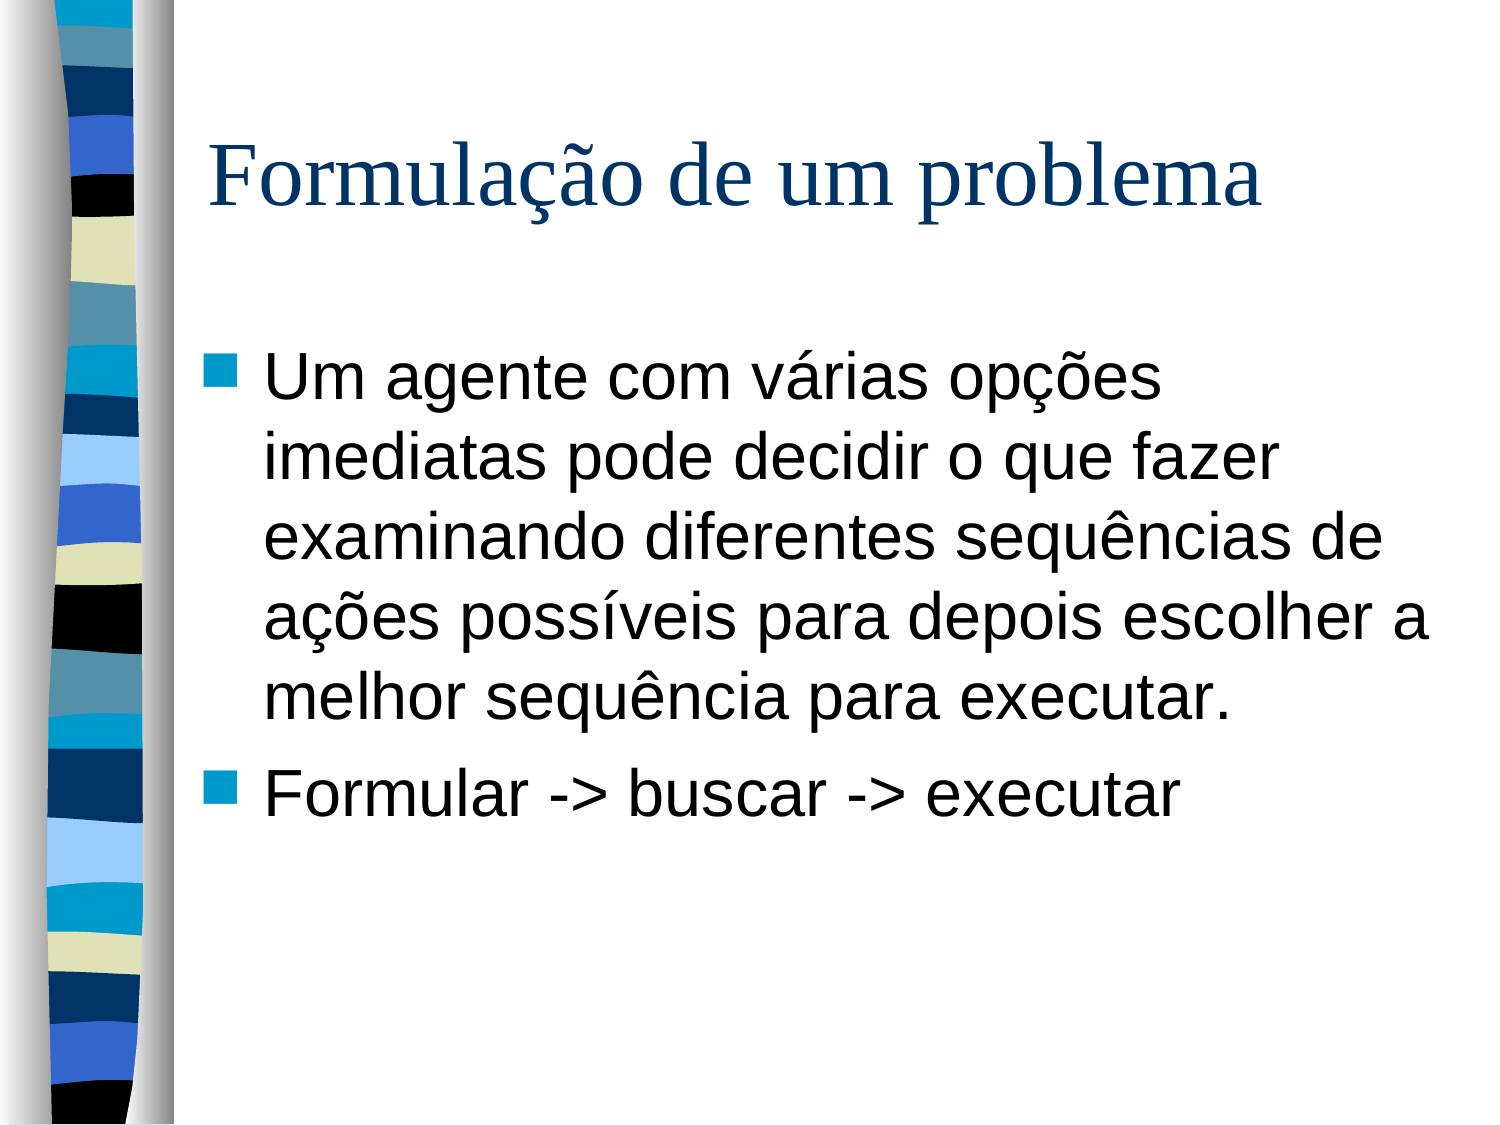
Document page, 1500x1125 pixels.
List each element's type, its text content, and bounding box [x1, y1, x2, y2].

title Formulação de um problema [192, 74, 1468, 263]
list Um agente com várias opções imediatas pode decidir o que fazer examinando diferentes sequências de ações possíveis para depois escolher a melhor sequência para executar. Formular -> buscar -> executar [192, 324, 1468, 1000]
